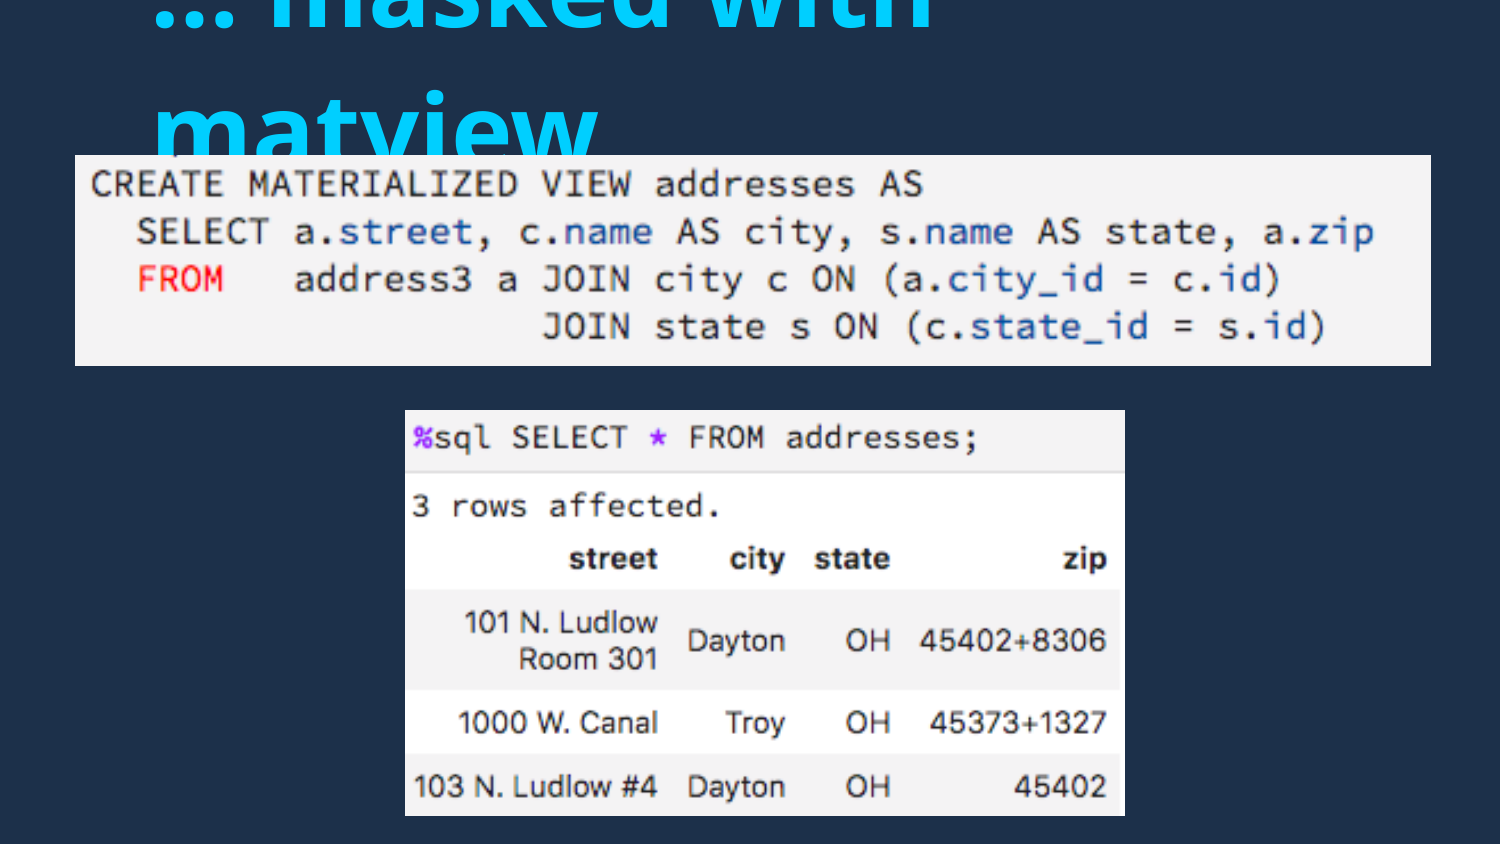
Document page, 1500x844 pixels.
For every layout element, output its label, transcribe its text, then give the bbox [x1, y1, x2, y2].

picture [405, 410, 1125, 816]
text_box … masked with matview [150, 0, 1396, 155]
picture [75, 155, 1431, 366]
